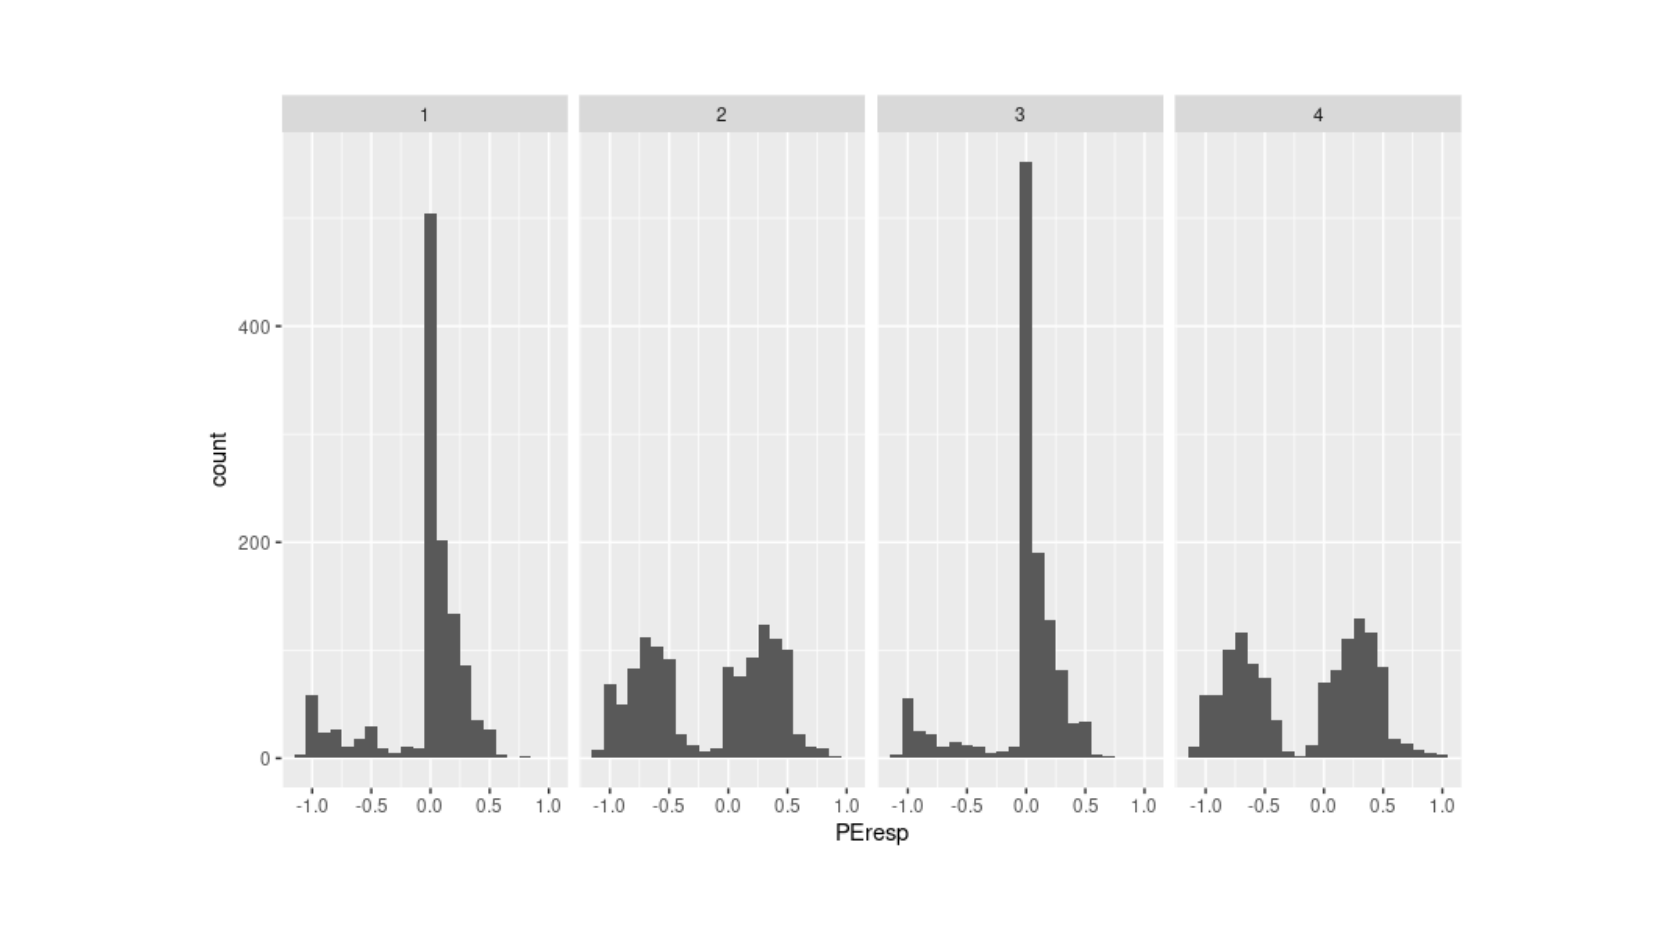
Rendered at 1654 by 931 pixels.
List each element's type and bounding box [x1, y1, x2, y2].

picture [198, 84, 1473, 858]
